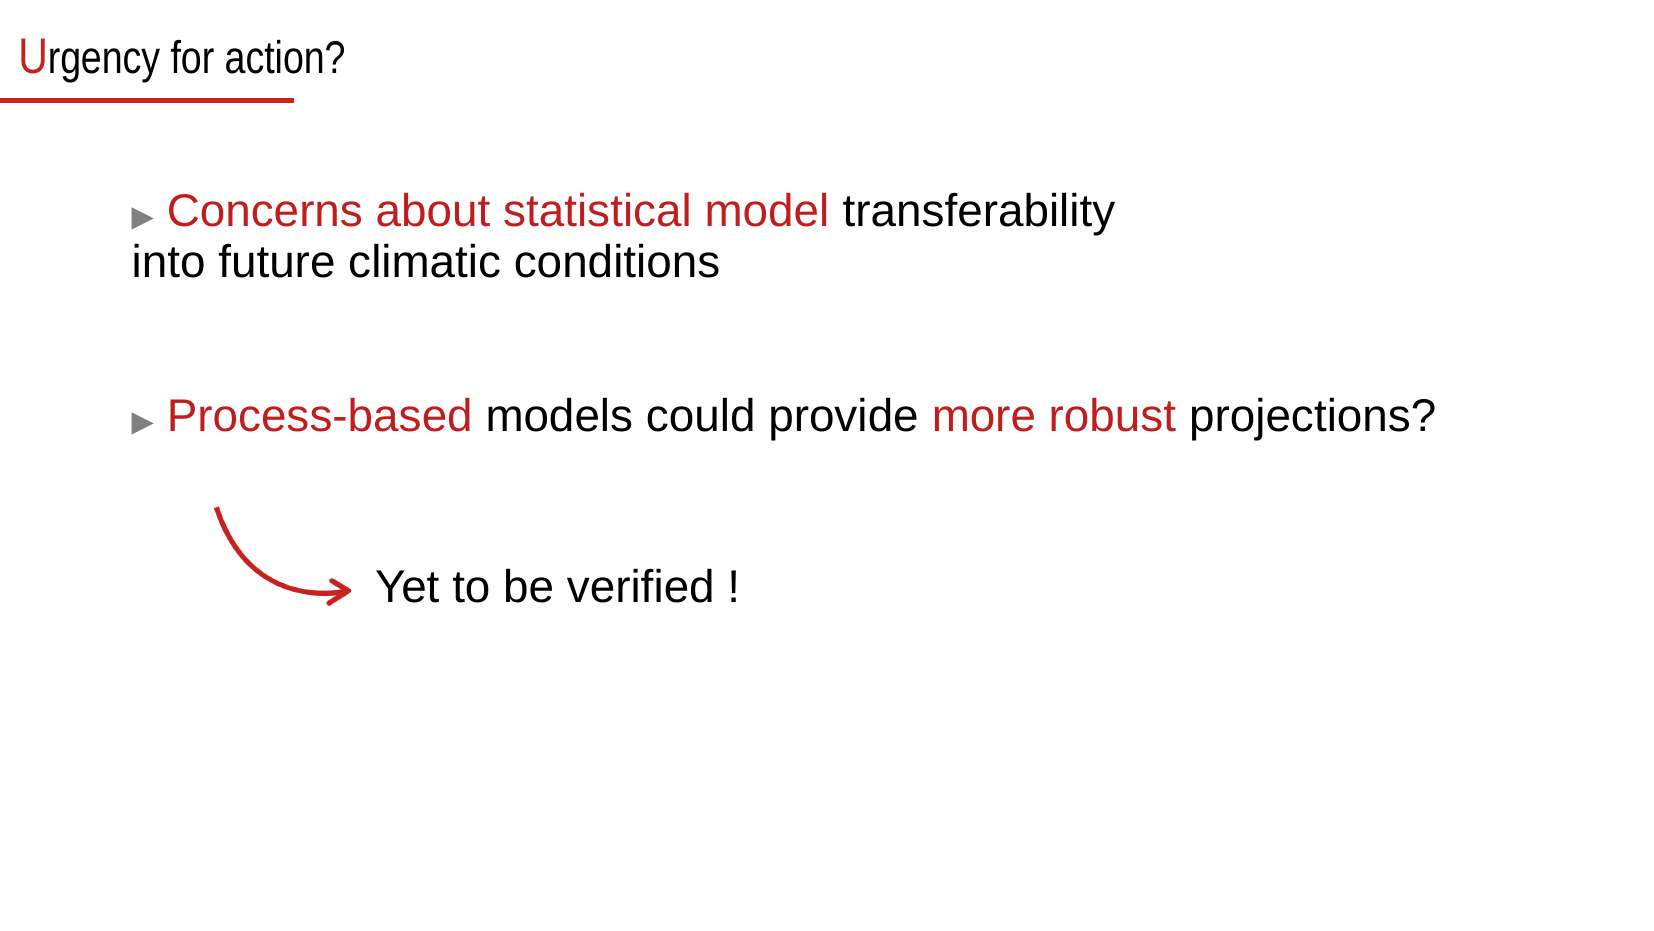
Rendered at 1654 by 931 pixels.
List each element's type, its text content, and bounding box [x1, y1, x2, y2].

text_box Urgency for action? [3, 0, 1653, 120]
picture [127, 431, 431, 633]
text_box Yet to be verified ! [360, 553, 1152, 621]
text_box ▶ Concerns about statistical model transferability into future climatic conditions ▶ Process-based models could provide more robust projections? [116, 177, 1623, 897]
